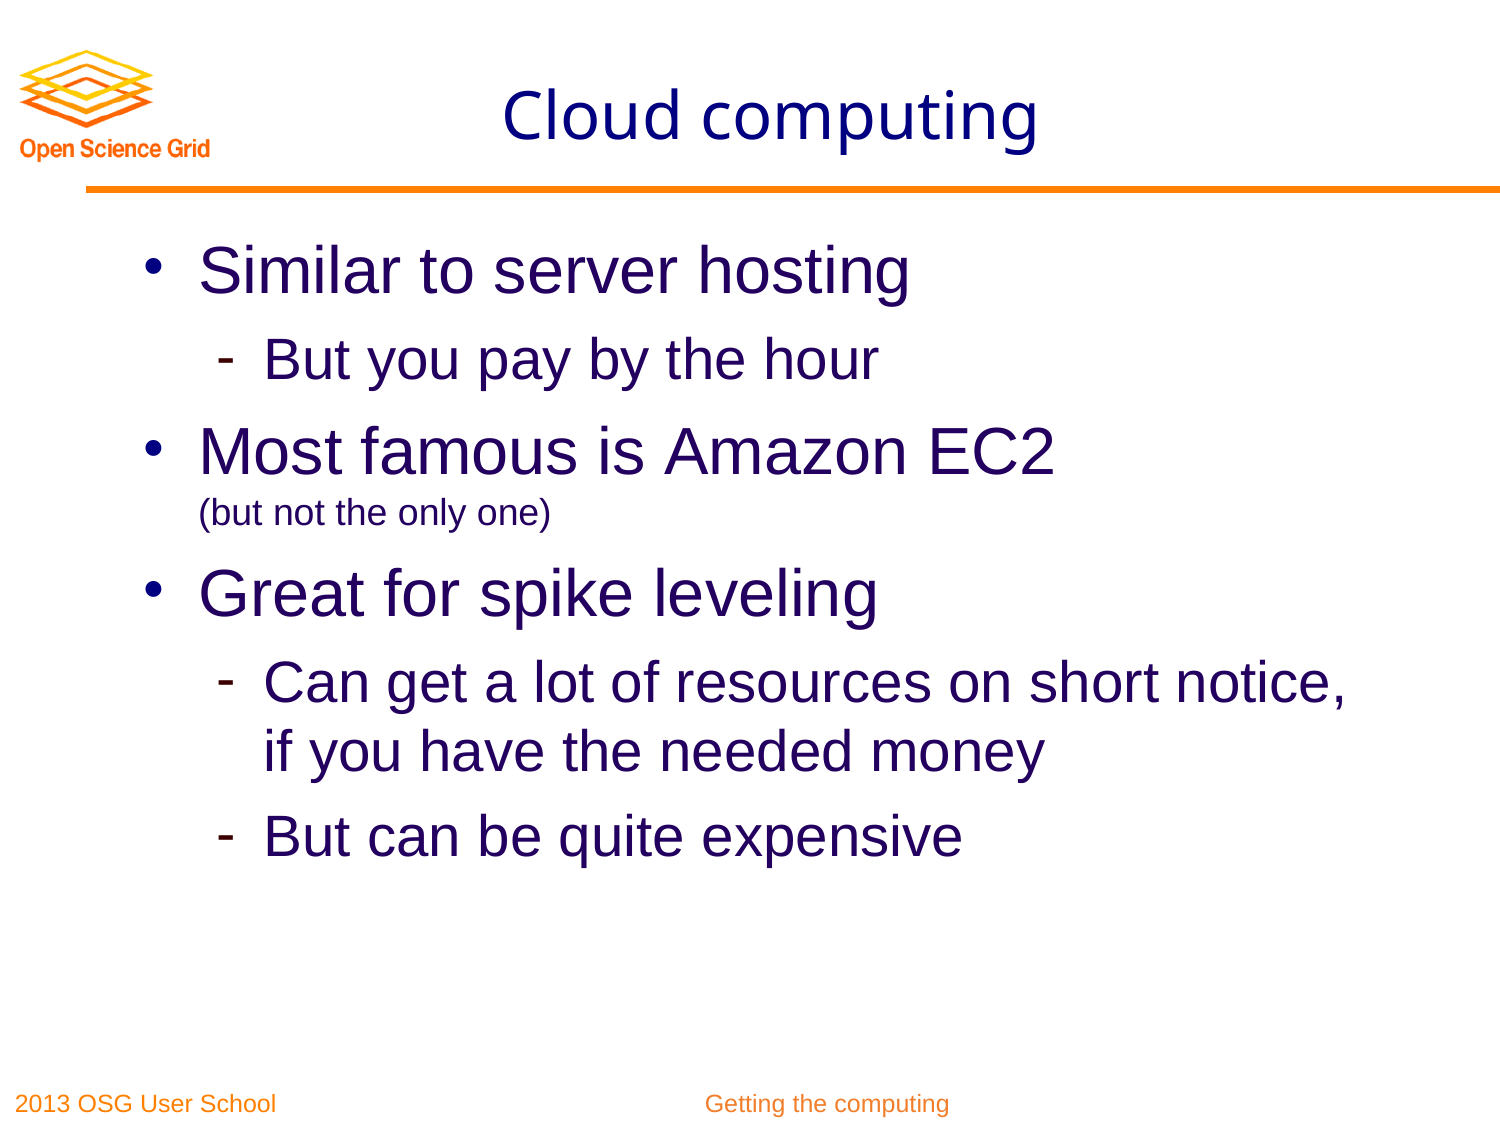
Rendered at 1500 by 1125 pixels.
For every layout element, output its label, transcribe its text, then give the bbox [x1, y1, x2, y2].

title Cloud computing [201, 18, 1342, 207]
list Similar to server hosting But you pay by the hour Most famous is Amazon EC2 (but not the only one) Great for spike leveling Can get a lot of resources on short notice, if you have the needed money But can be quite expensive [127, 218, 1403, 962]
picture [0, 27, 201, 179]
